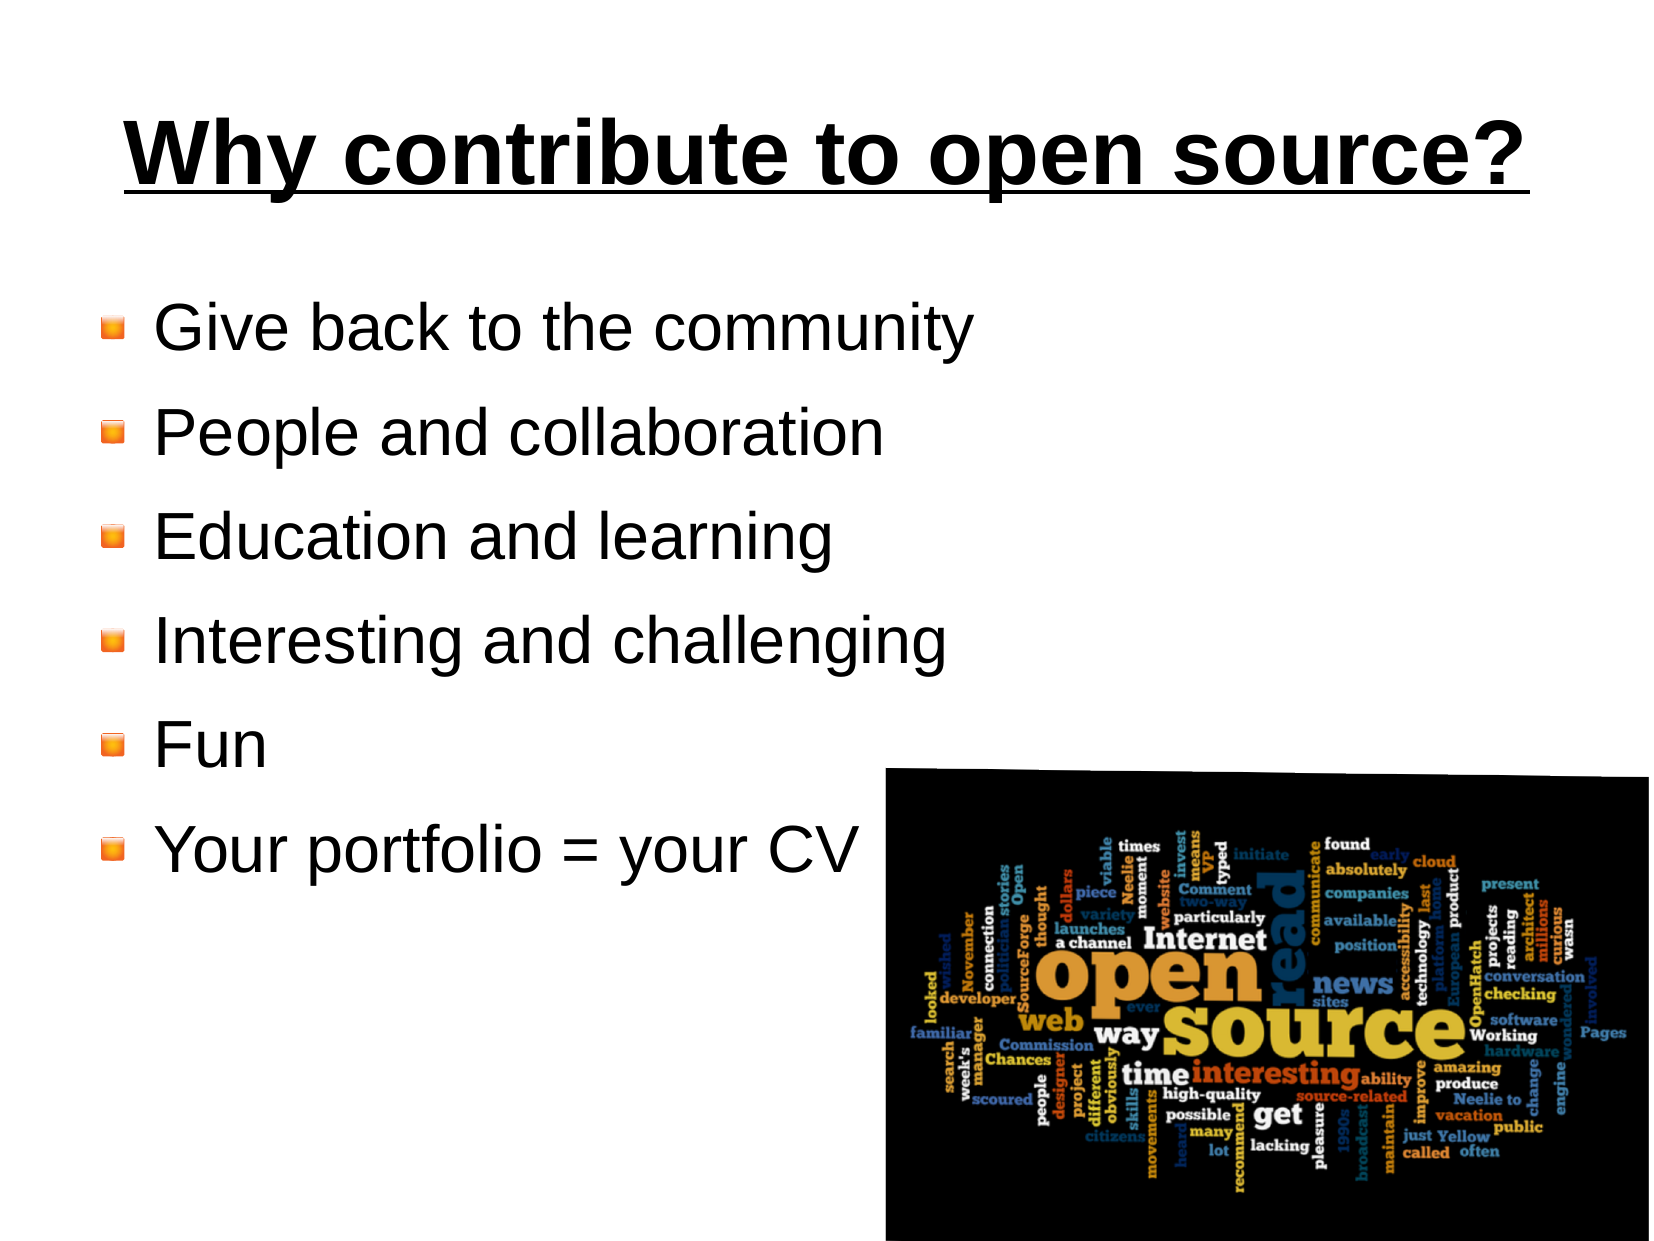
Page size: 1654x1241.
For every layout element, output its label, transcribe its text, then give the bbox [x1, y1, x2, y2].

title Why contribute to open source? [82, 49, 1571, 257]
picture [885, 767, 1649, 1241]
list Give back to the community People and collaboration Education and learning Interesting and challenging Fun Your portfolio = your CV [82, 290, 1571, 1010]
